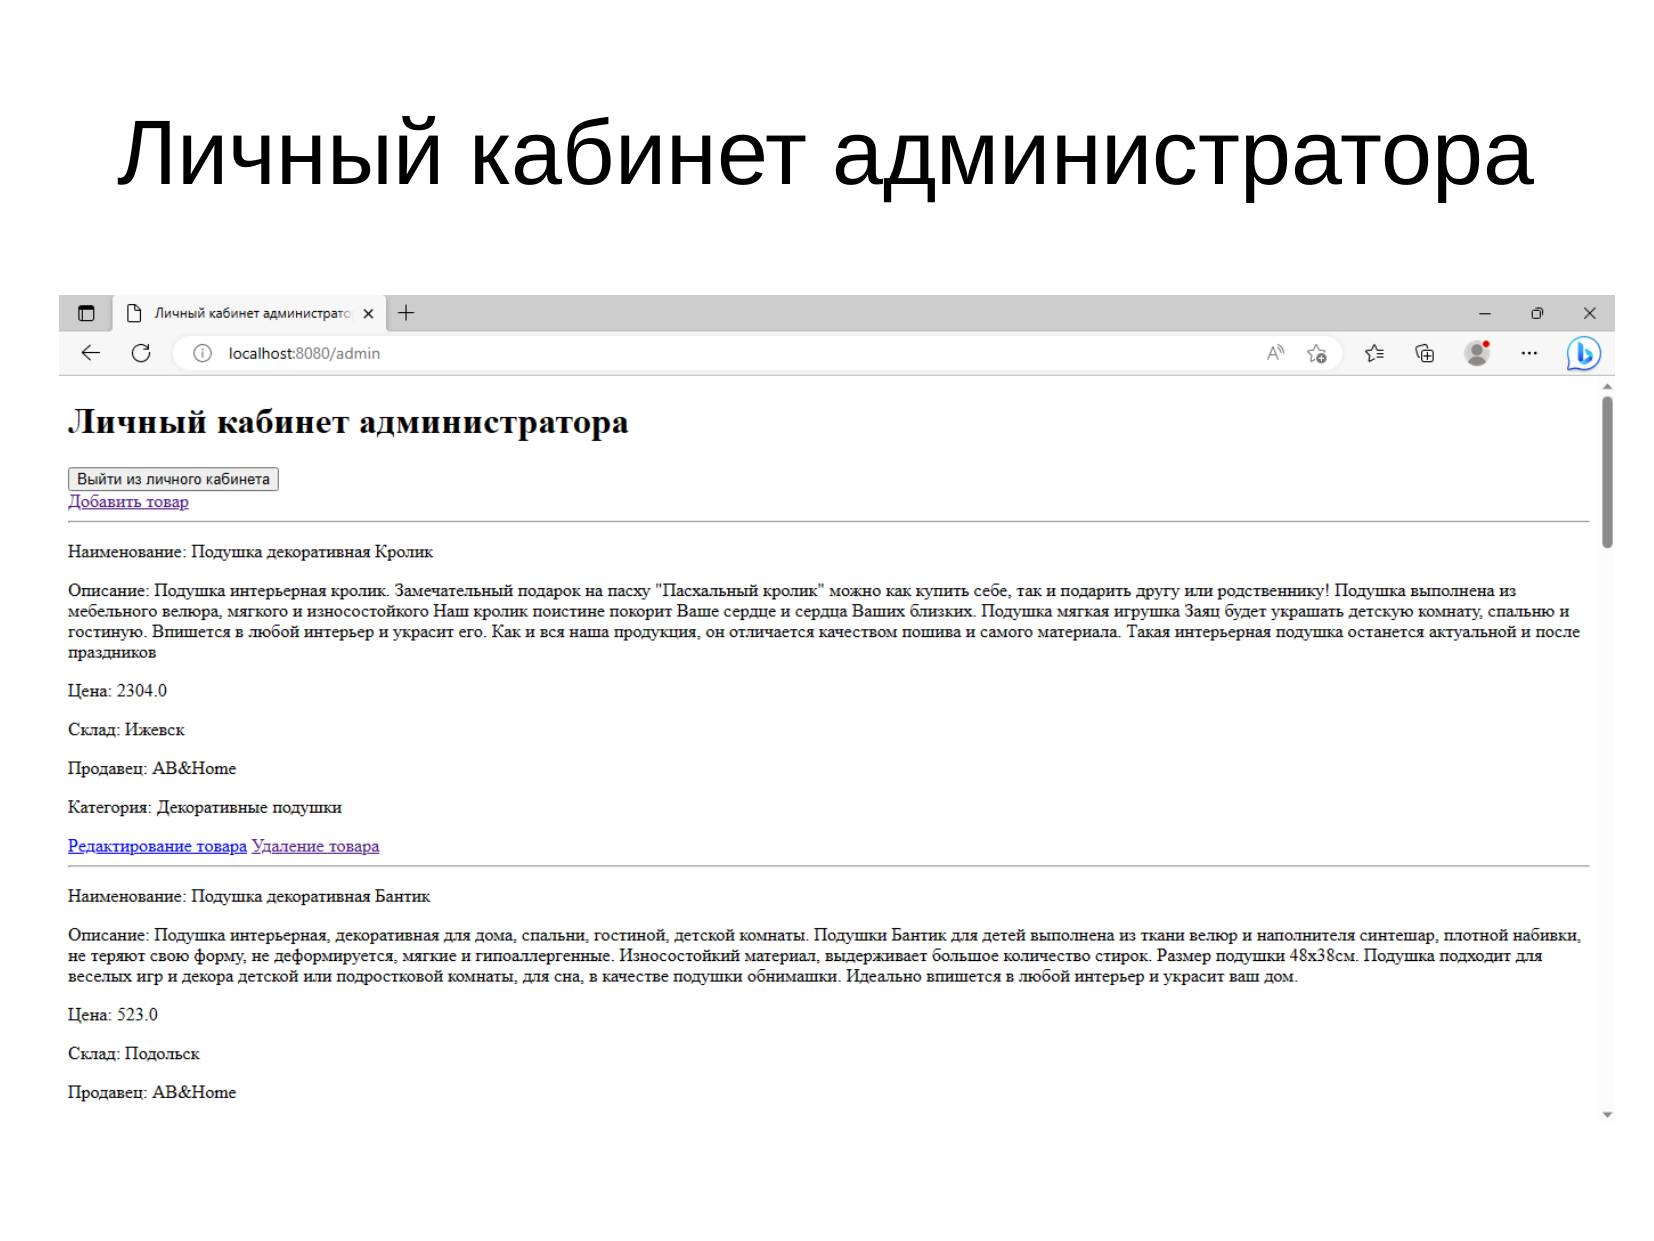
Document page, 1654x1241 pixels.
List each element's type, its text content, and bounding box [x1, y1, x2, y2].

picture [59, 295, 1615, 1123]
title Личный кабинет администратора [82, 49, 1571, 257]
